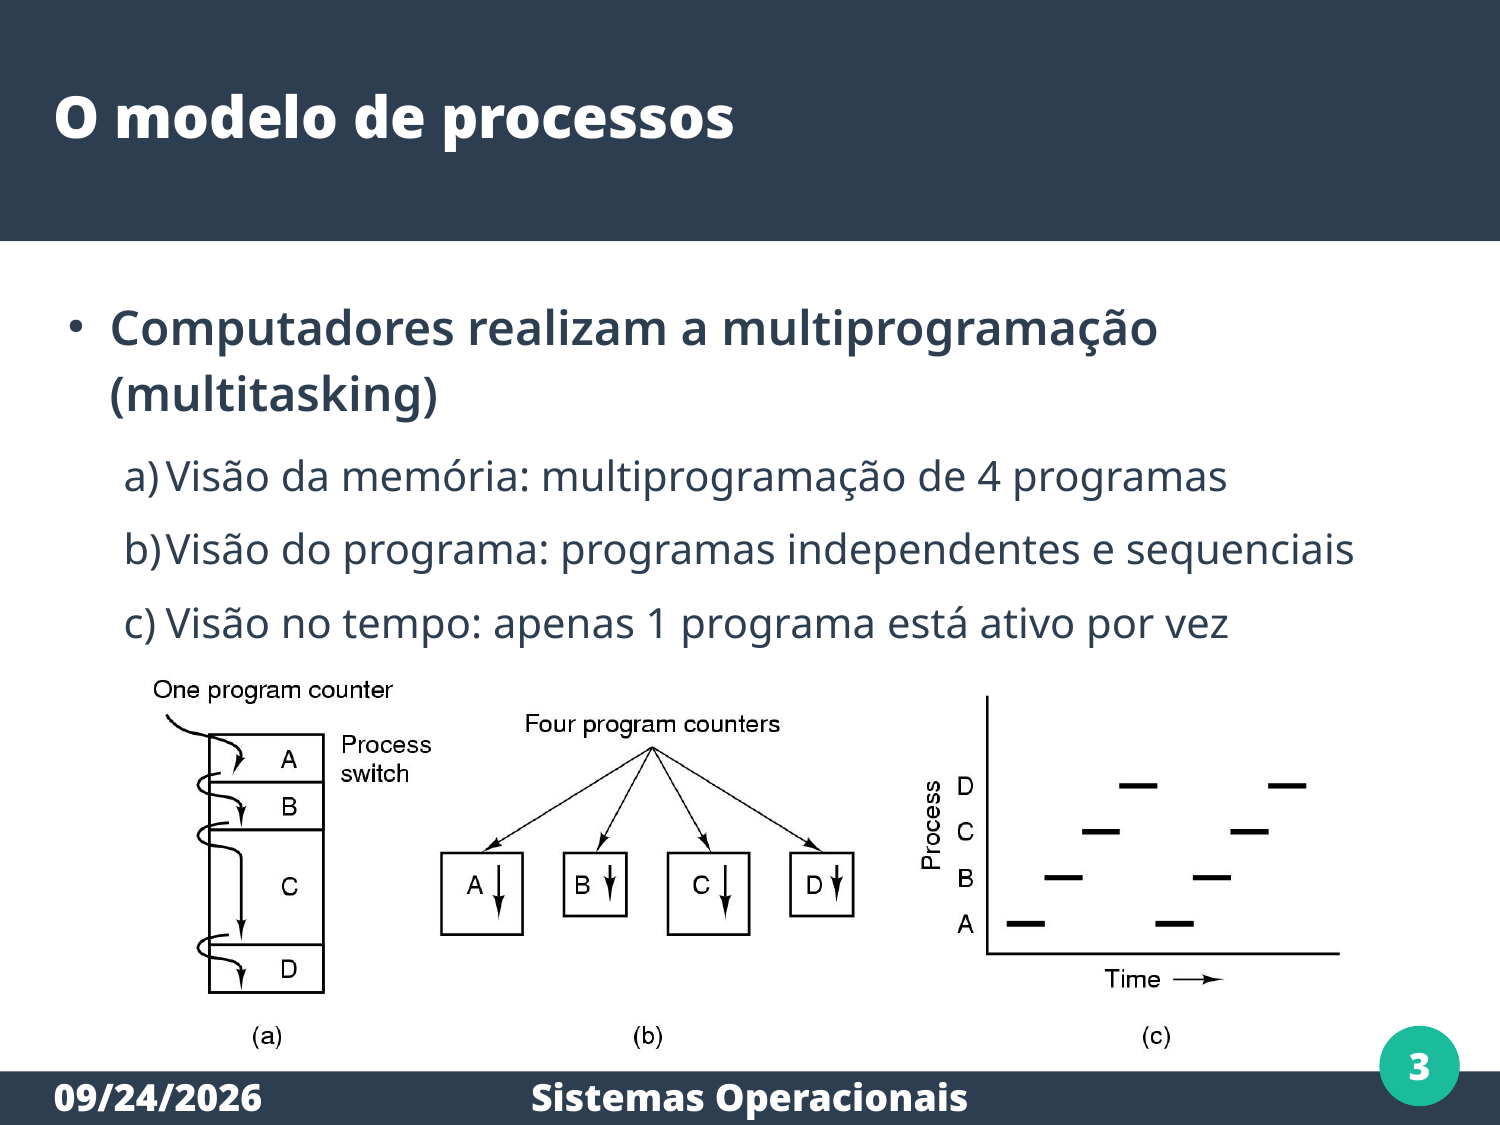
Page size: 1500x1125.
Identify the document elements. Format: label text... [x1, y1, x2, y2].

list Computadores realizam a multiprogramação (multitasking) Visão da memória: multiprogramação de 4 programas Visão do programa: programas independentes e sequenciais Visão no tempo: apenas 1 programa está ativo por vez [53, 294, 1447, 653]
title O modelo de processos [53, 44, 1447, 188]
picture [151, 668, 1344, 1052]
